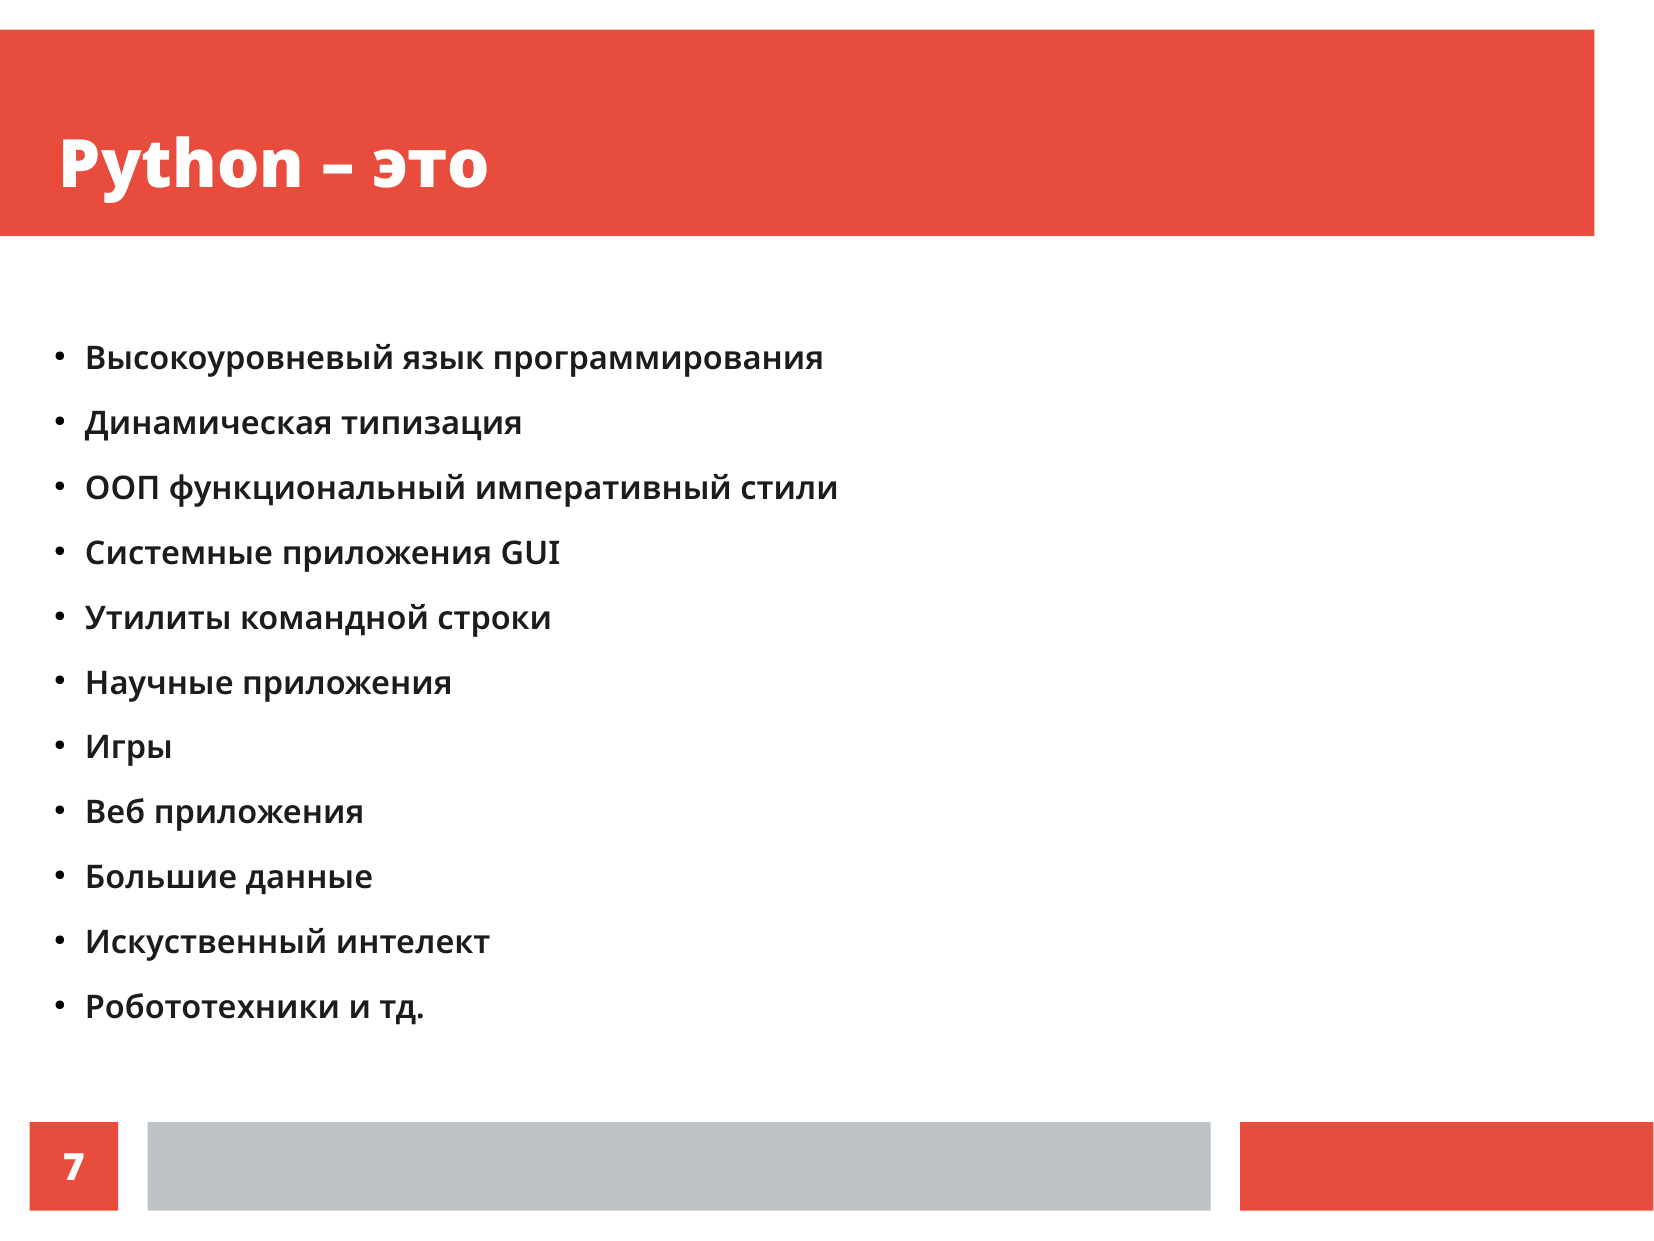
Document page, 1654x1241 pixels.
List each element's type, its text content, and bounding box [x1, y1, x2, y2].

list Высокоуровневый язык программирования Динамическая типизация ООП функциональный императивный стили Системные приложения GUI Утилиты командной строки Научные приложения Игры Веб приложения Большие данные Искуственный интелект Робототехники и тд. [54, 270, 1561, 1038]
title Python – это [59, 59, 1595, 207]
